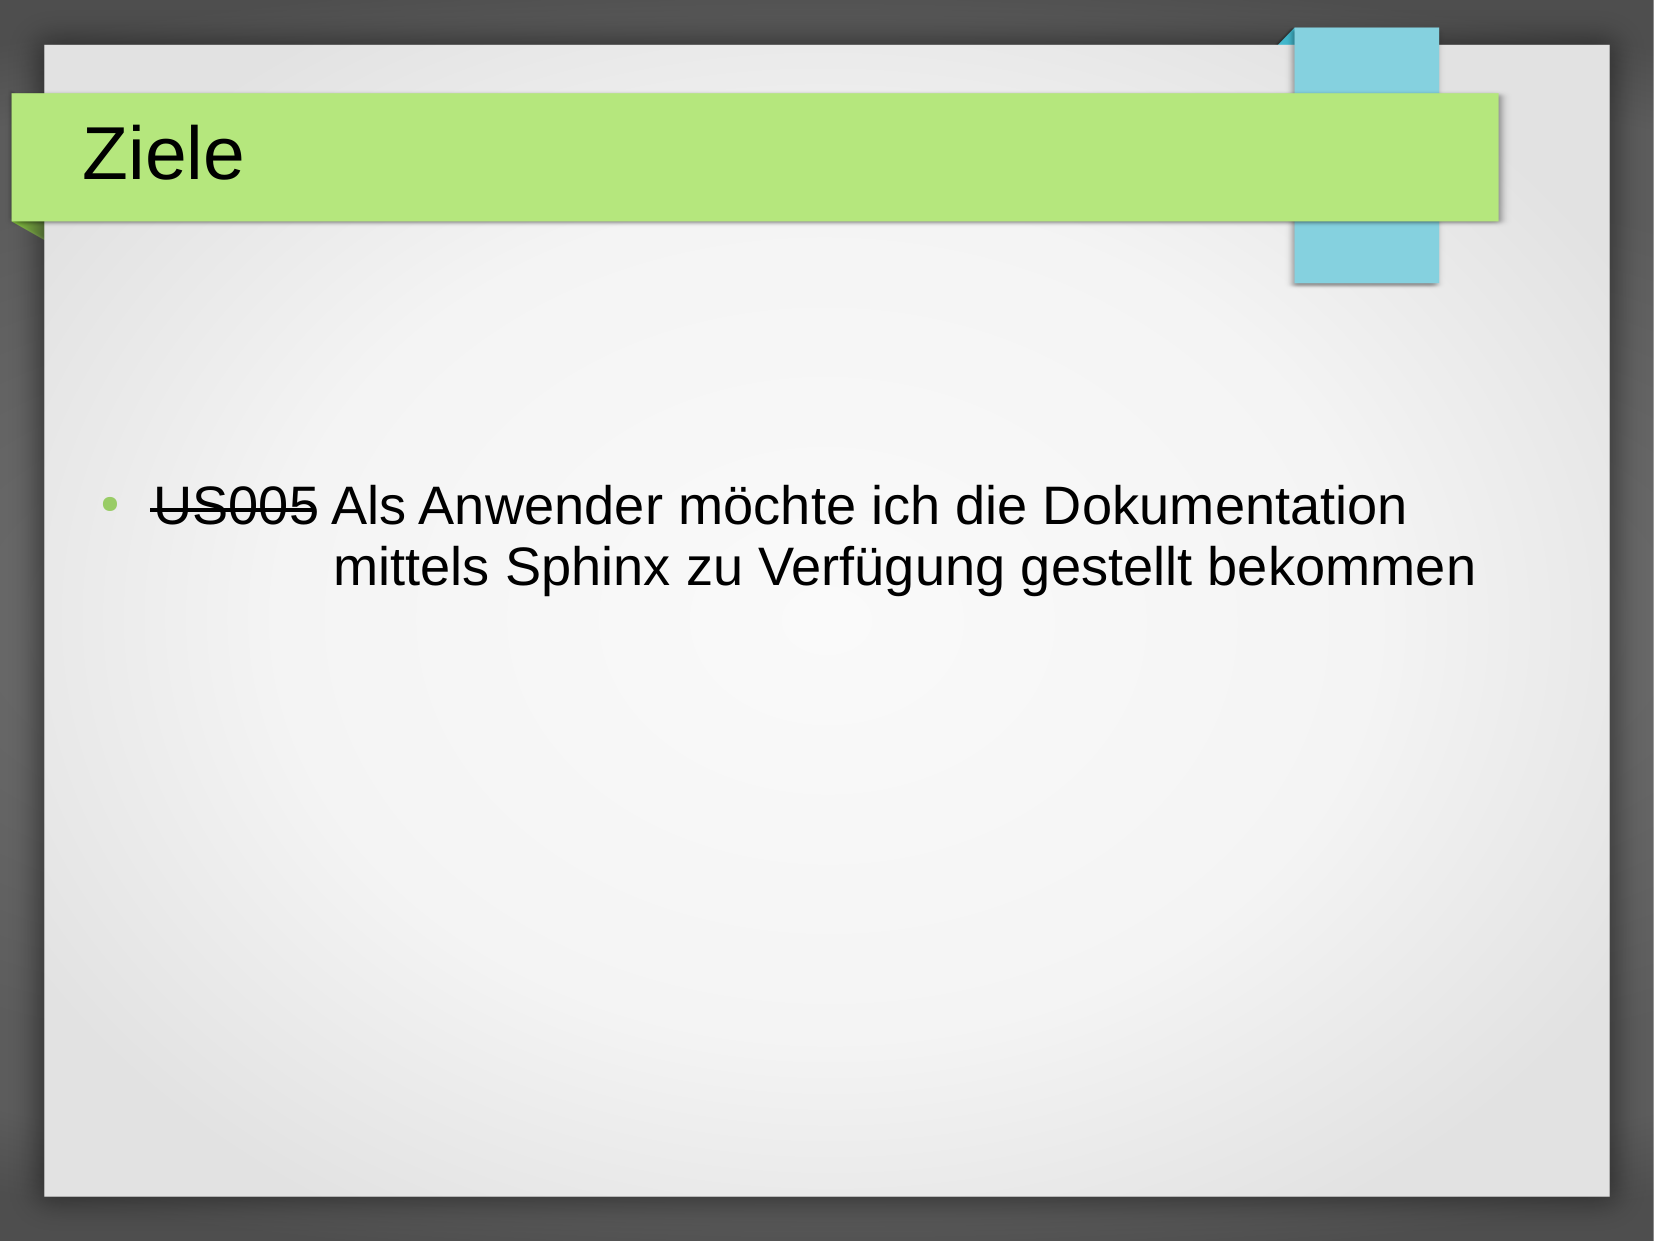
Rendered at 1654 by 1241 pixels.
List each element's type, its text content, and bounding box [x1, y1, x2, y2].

picture [0, 0, 1654, 1241]
title Ziele [82, 94, 1264, 213]
list US005 Als Anwender möchte ich die Dokumentation mittels Sphinx zu Verfügung gestellt bekommen [82, 295, 1571, 1015]
